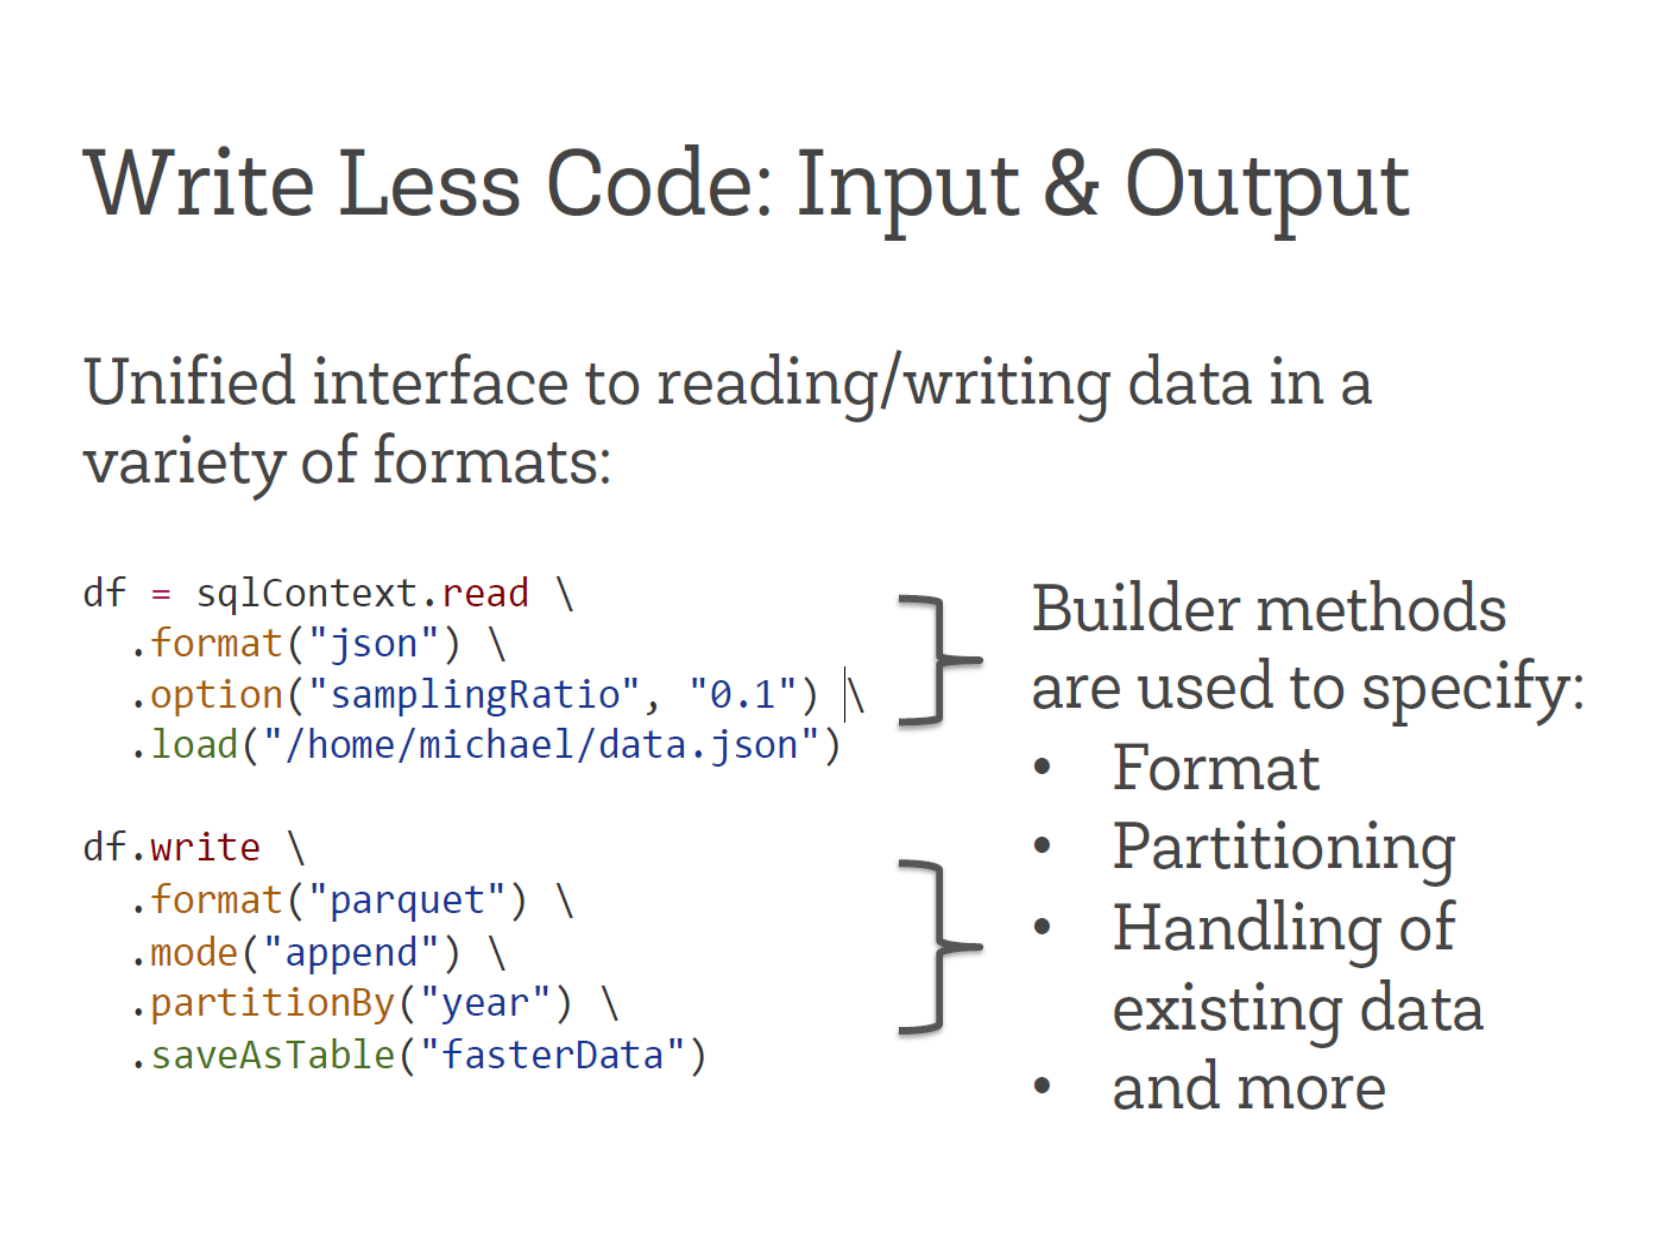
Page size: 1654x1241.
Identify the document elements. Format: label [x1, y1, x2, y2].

picture [48, 117, 1605, 1146]
